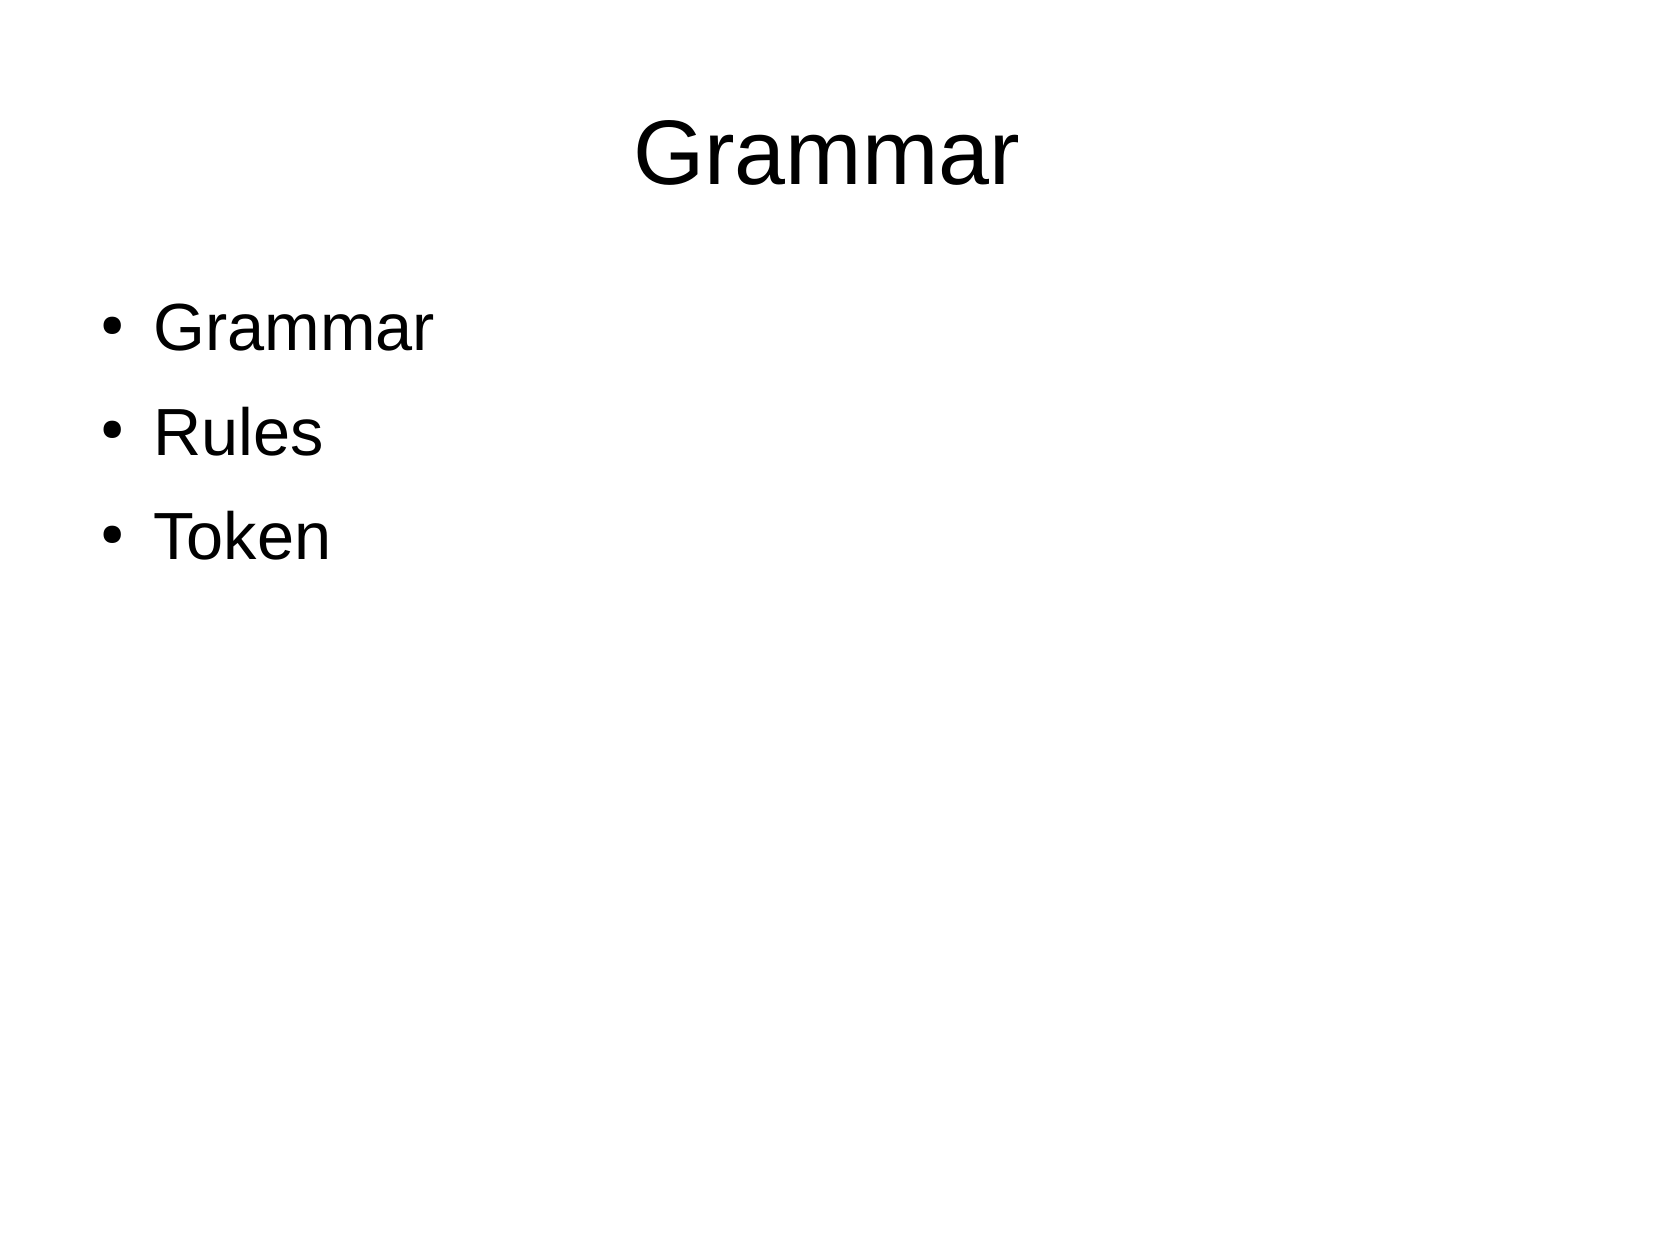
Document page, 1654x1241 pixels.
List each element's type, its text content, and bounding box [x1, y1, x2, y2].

list Grammar Rules Token [82, 290, 1538, 1010]
title Grammar [82, 49, 1571, 257]
